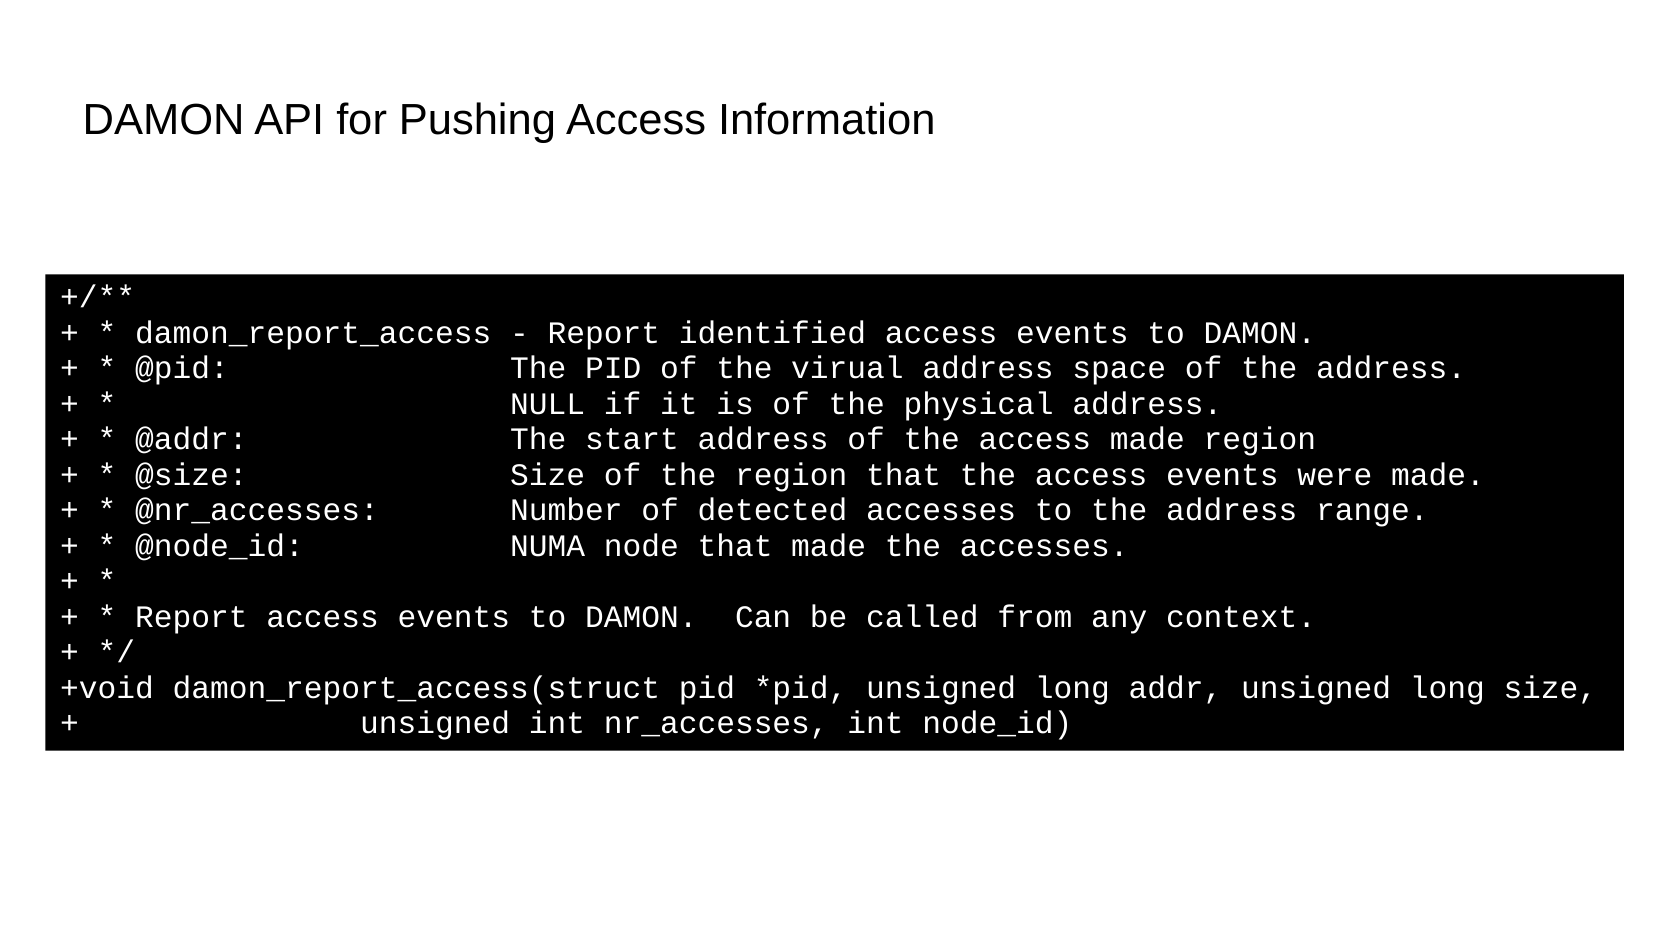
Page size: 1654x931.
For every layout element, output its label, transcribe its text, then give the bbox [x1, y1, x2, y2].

title DAMON API for Pushing Access Information [82, 81, 1571, 157]
text_box +/** + * damon_report_access - Report identified access events to DAMON. + * @pid: The PID of the virual address space of the address. + * NULL if it is of the physical address. + * @addr: The start address of the access made region + * @size: Size of the region that the access events were made. + * @nr_accesses: Number of detected accesses to the address range. + * @node_id: NUMA node that made the accesses. + * + * Report access events to DAMON. Can be called from any context. + */ +void damon_report_access(struct pid *pid, unsigned long addr, unsigned long size, + unsigned int nr_accesses, int node_id) [45, 274, 1624, 751]
